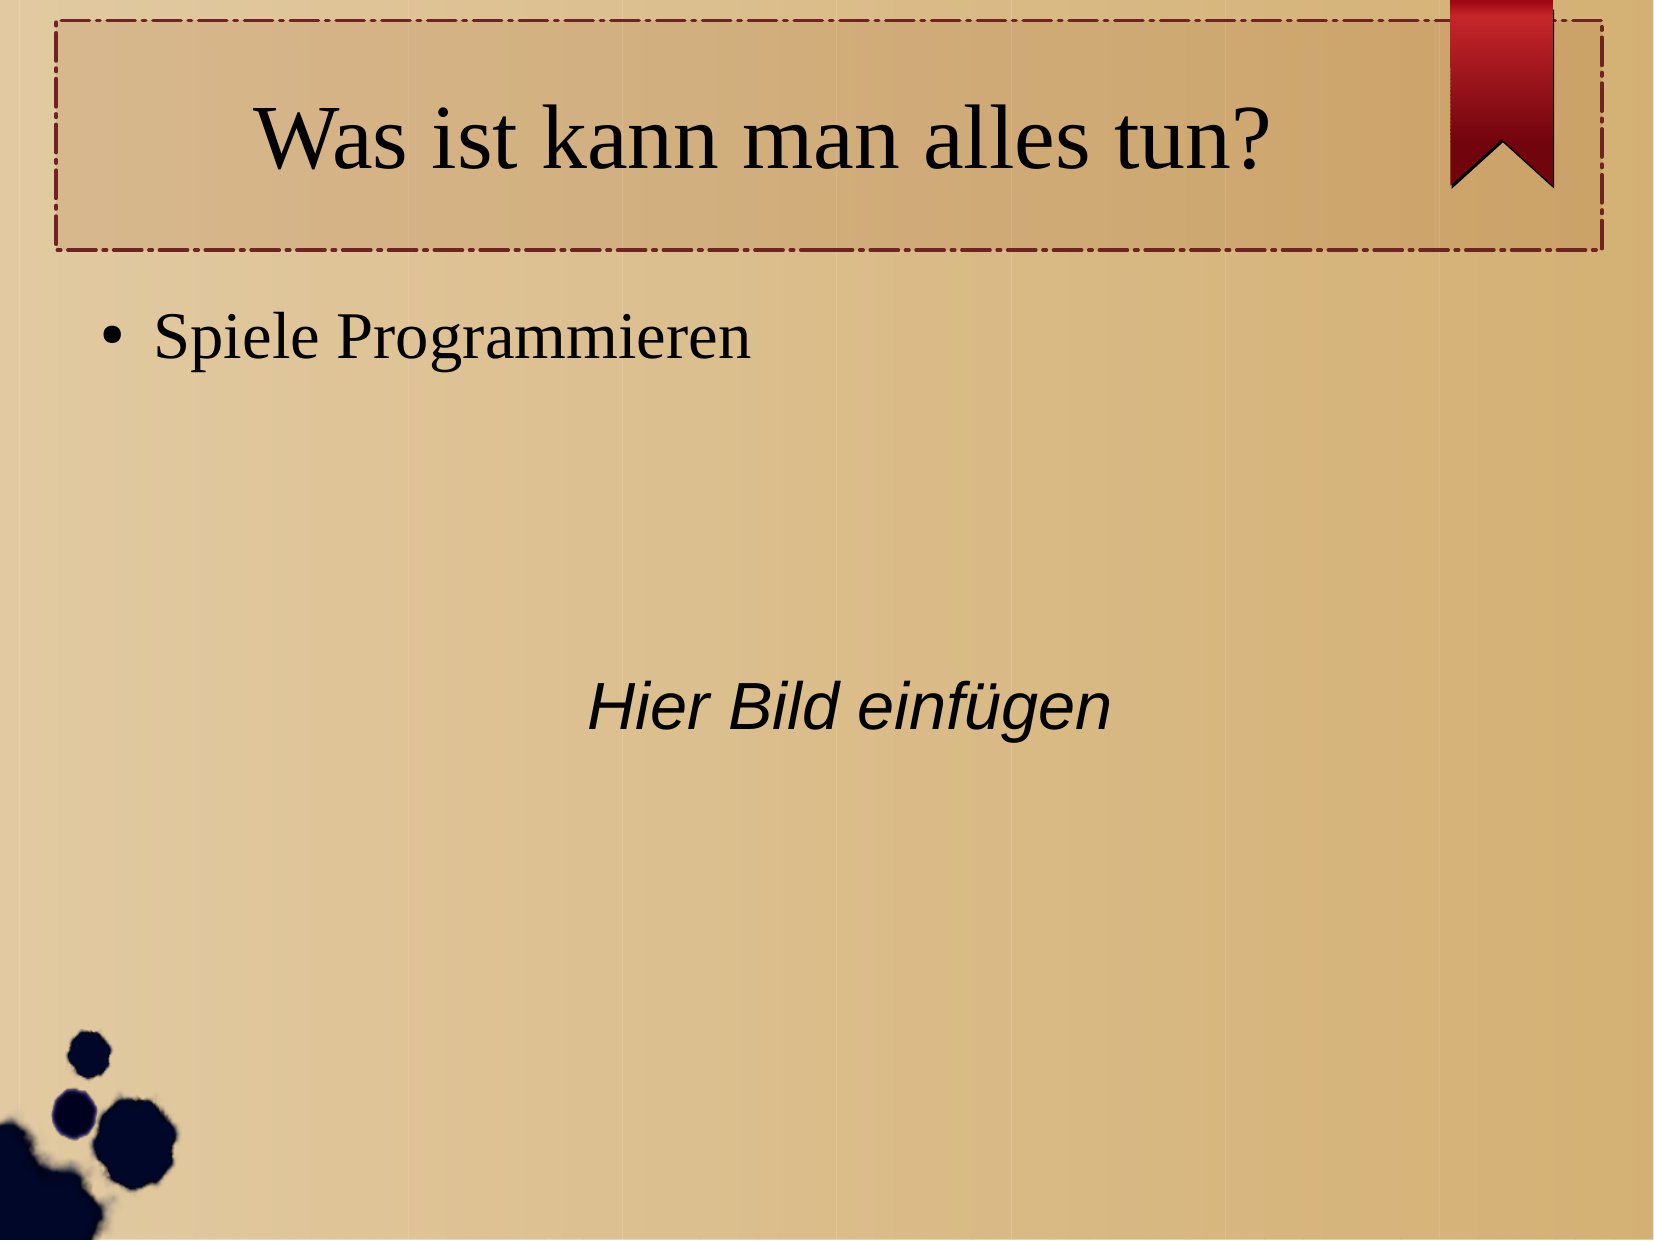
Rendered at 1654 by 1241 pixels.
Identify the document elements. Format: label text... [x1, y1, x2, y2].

list Spiele Programmieren [82, 299, 1571, 438]
title Was ist kann man alles tun? [82, 47, 1412, 229]
text_box Hier Bild einfügen [507, 661, 1193, 826]
